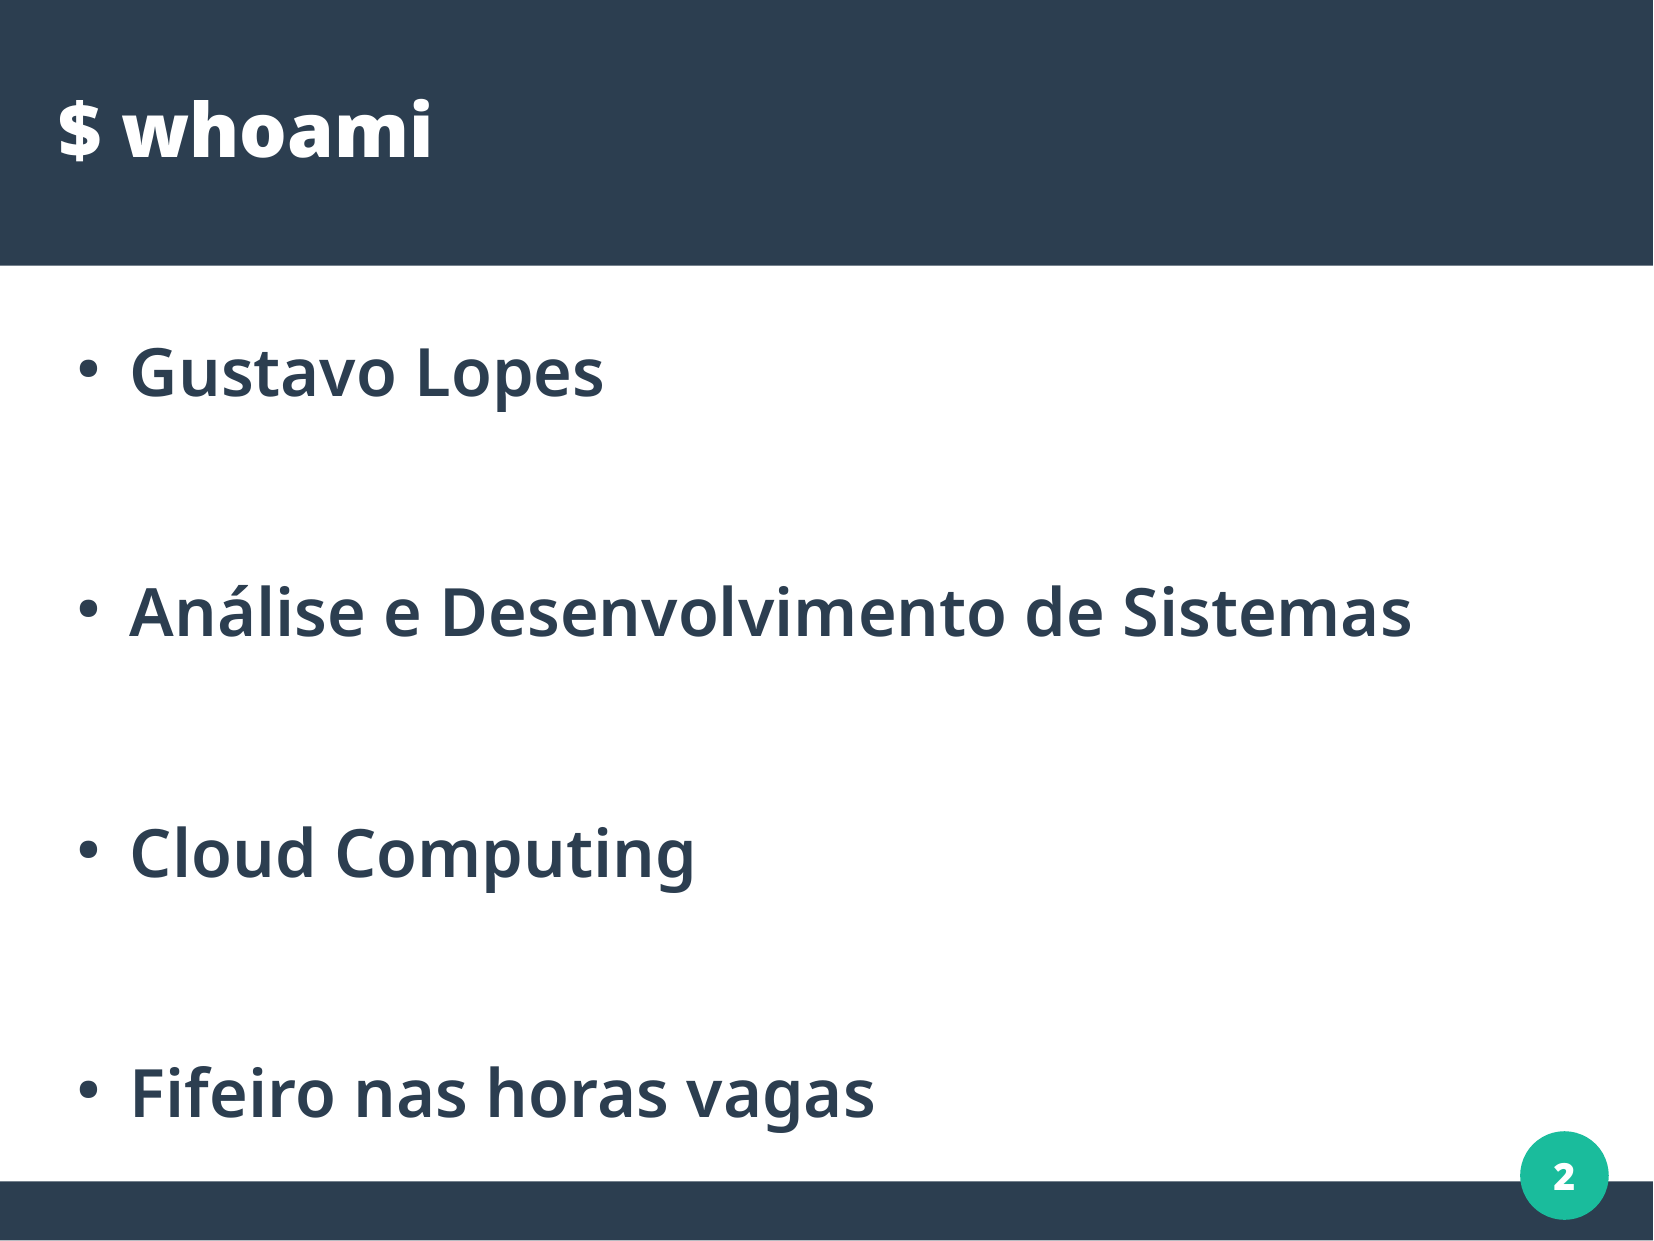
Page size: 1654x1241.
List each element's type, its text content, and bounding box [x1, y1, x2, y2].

list Gustavo Lopes Análise e Desenvolvimento de Sistemas Cloud Computing Fifeiro nas horas vagas [58, 324, 1594, 1152]
title $ whoami [58, 49, 1594, 207]
